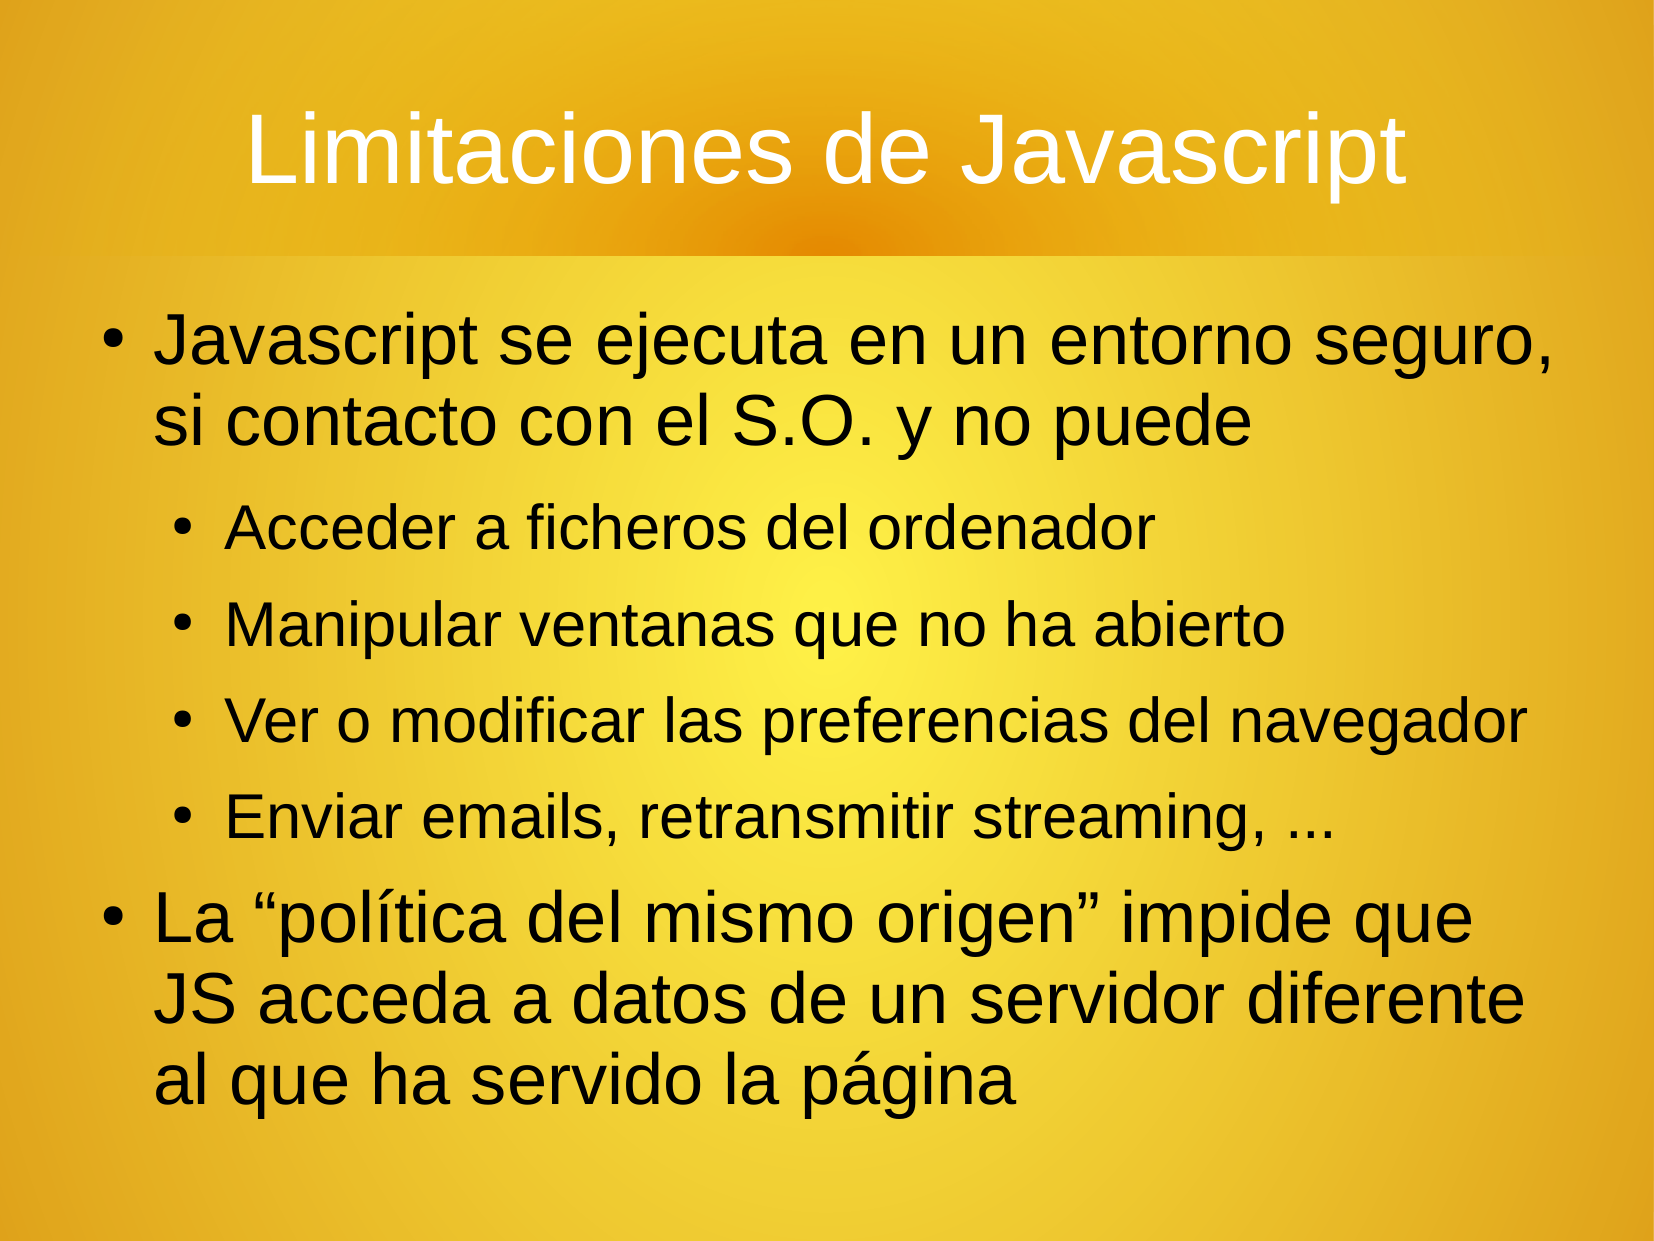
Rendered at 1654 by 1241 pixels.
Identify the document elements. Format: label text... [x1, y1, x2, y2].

title Limitaciones de Javascript [82, 47, 1571, 252]
list Javascript se ejecuta en un entorno seguro, si contacto con el S.O. y no puede Acceder a ficheros del ordenador Manipular ventanas que no ha abierto Ver o modificar las preferencias del navegador Enviar emails, retransmitir streaming, ... La “política del mismo origen” impide que JS acceda a datos de un servidor diferente al que ha servido la página [82, 299, 1571, 1193]
